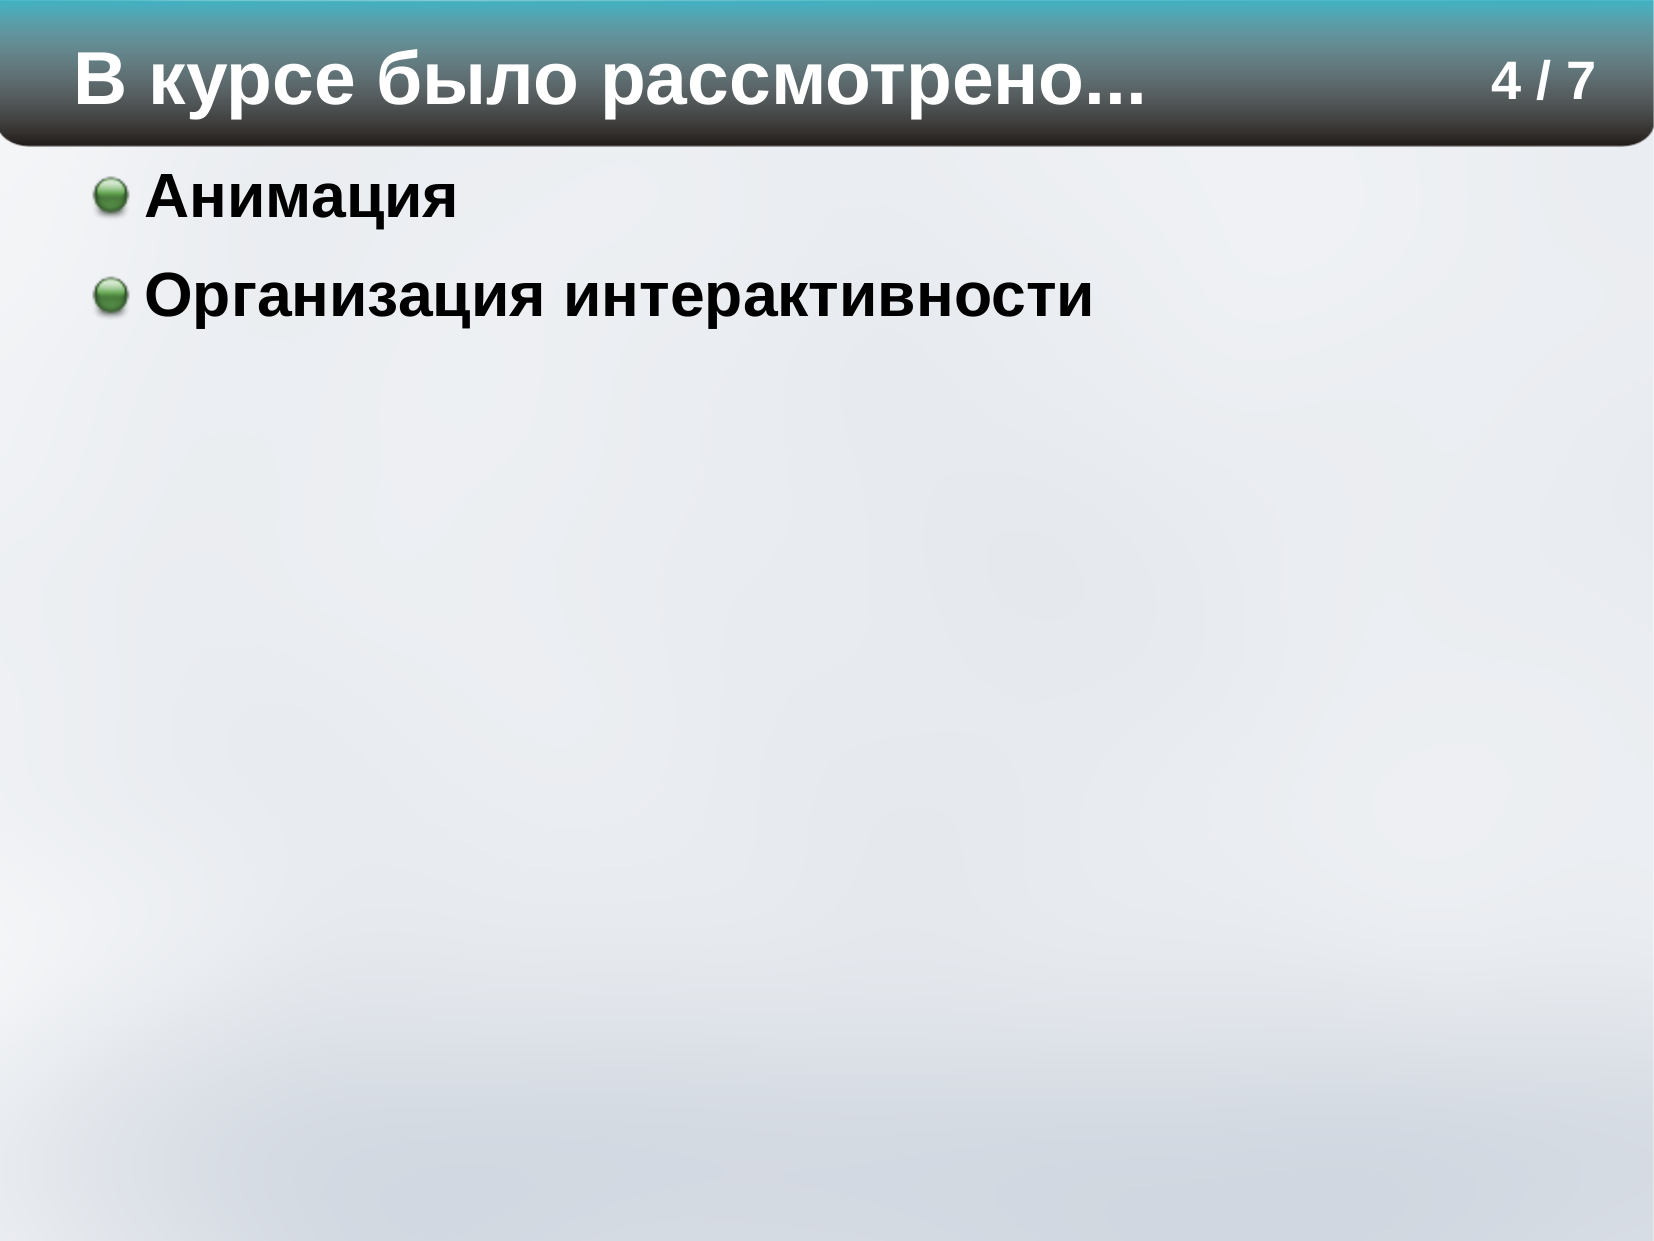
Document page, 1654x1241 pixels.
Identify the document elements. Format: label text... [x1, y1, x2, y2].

text_box В курсе было рассмотрено... [59, 29, 1418, 129]
picture [0, 0, 1654, 1241]
text_box <номер> / 7 [1476, 42, 1654, 179]
text_box Анимация Организация интерактивности [70, 153, 1625, 351]
